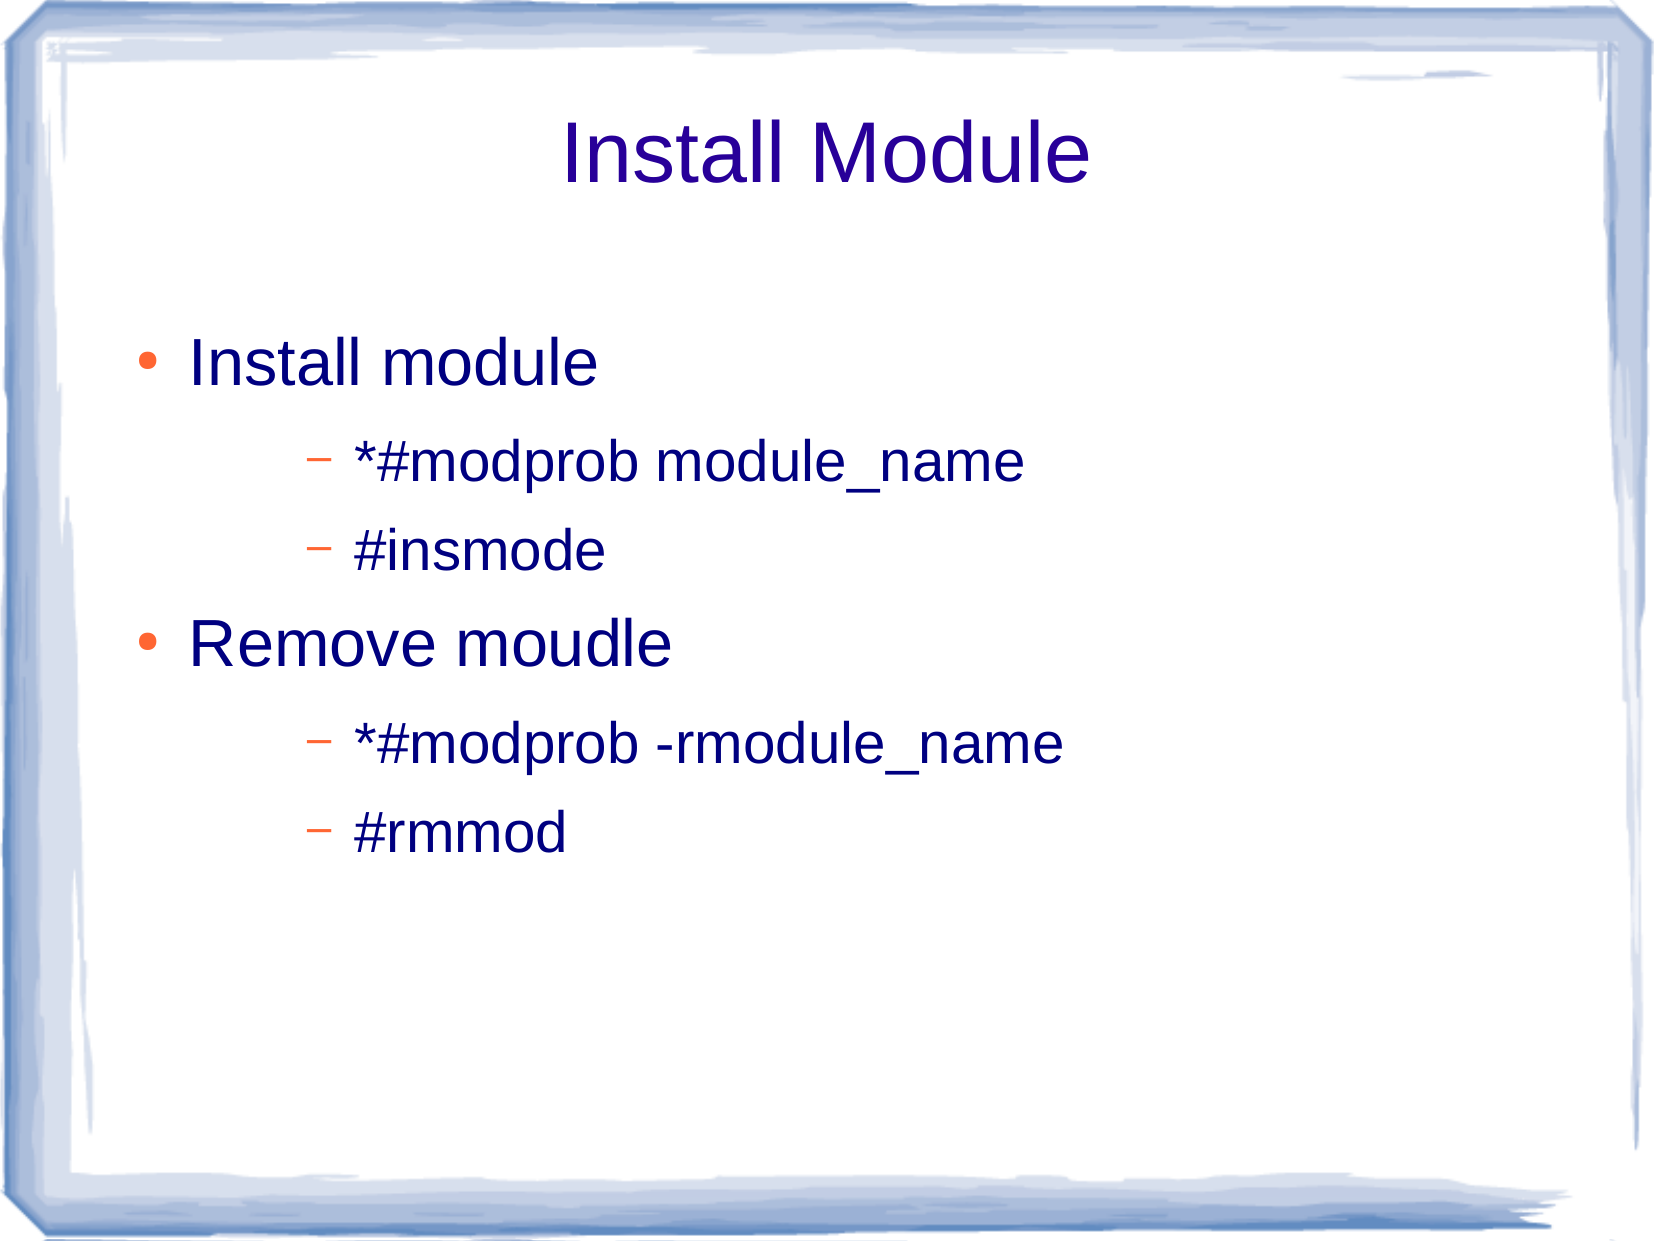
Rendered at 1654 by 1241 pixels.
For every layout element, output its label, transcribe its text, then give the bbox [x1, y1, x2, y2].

picture [0, 0, 1654, 1241]
list Install module *#modprob module_name #insmode Remove moudle *#modprob -rmodule_name #rmmod [118, 324, 1571, 1045]
title Install Module [82, 49, 1571, 257]
